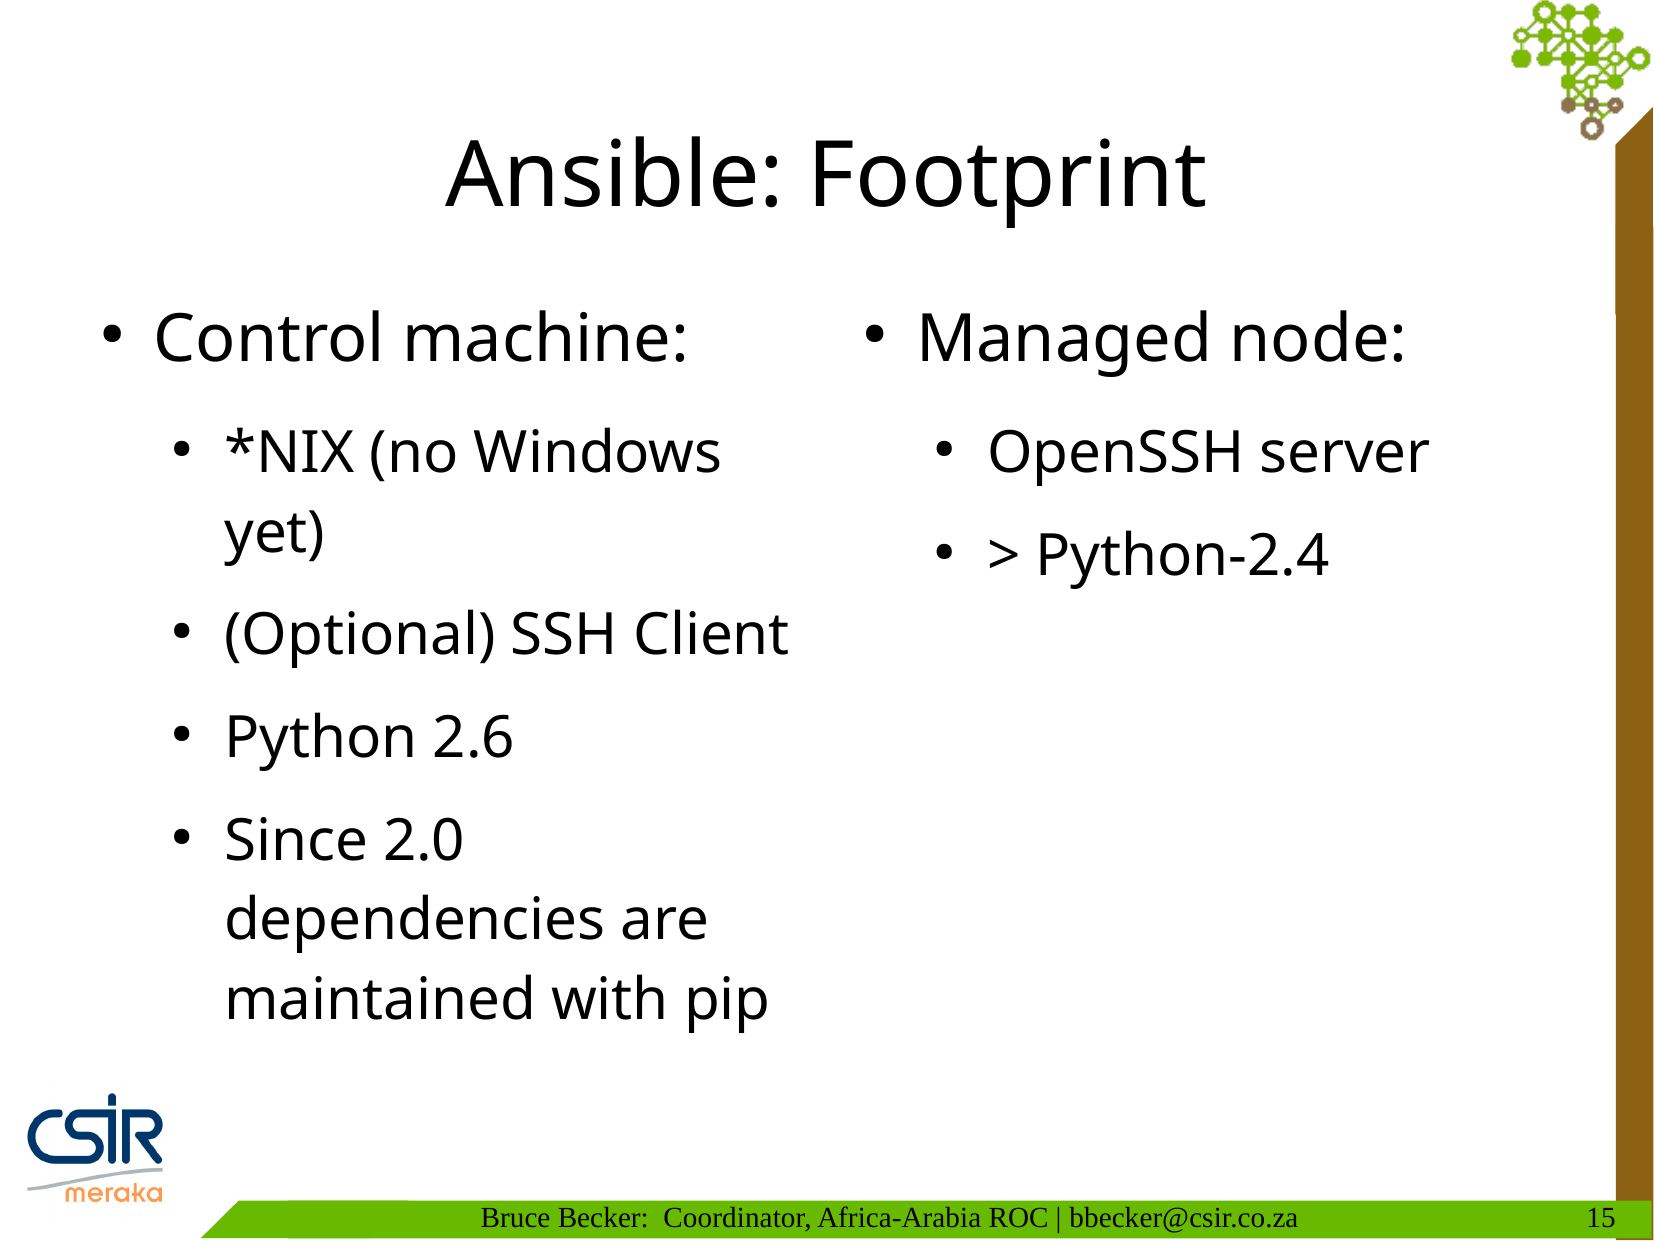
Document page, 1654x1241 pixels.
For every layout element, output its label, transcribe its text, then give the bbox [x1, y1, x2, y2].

list Managed node: OpenSSH server > Python-2.4 [845, 290, 1572, 1010]
picture [1503, 0, 1654, 144]
list Control machine: *NIX (no Windows yet) (Optional) SSH Client Python 2.6 Since 2.0 dependencies are maintained with pip [82, 290, 809, 1010]
picture [12, 1074, 178, 1225]
title Ansible: Footprint [82, 67, 1571, 275]
